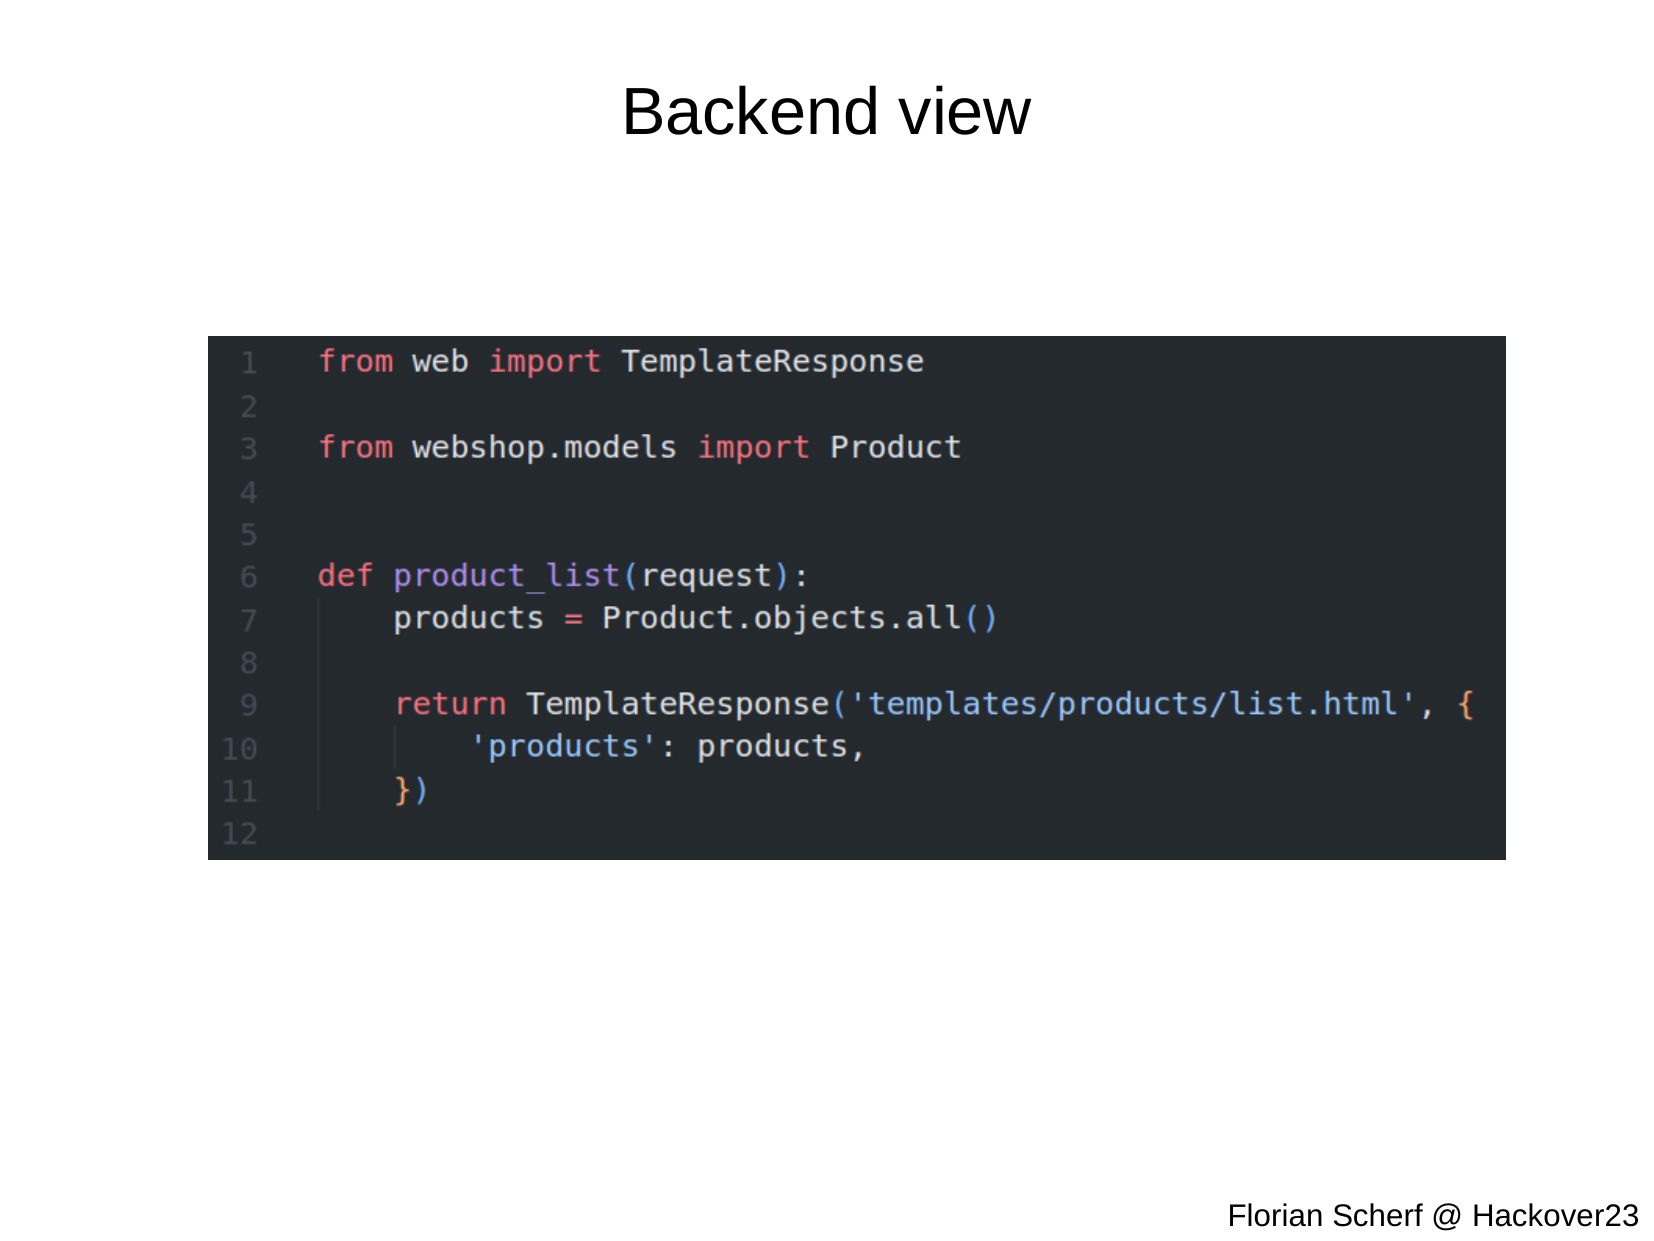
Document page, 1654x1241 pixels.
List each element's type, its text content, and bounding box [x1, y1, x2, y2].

picture [208, 336, 1506, 860]
list Florian Scherf @ Hackover23 [1156, 1198, 1654, 1241]
title Backend view [82, 8, 1571, 216]
